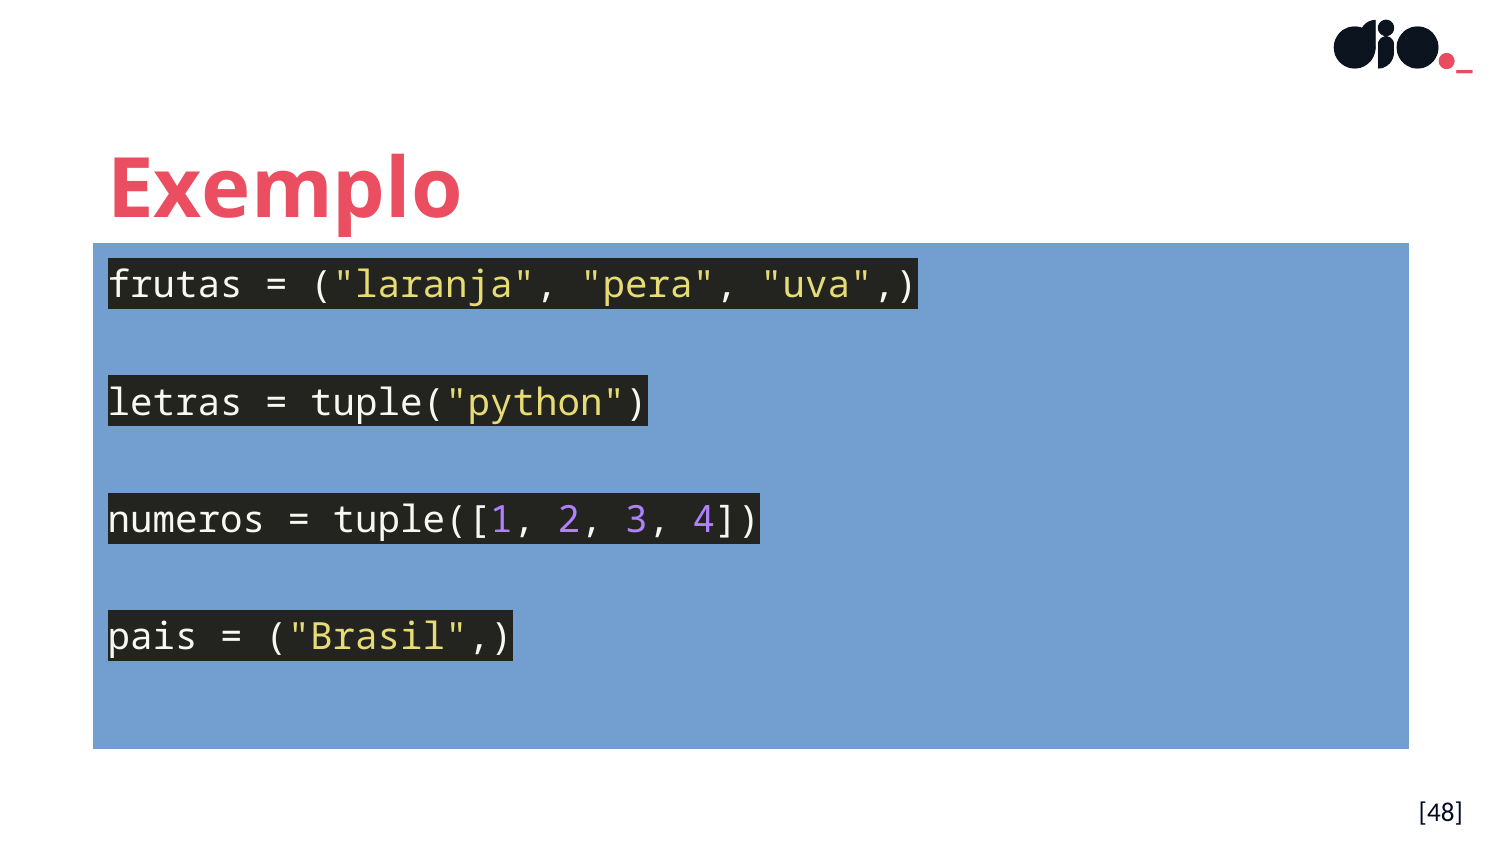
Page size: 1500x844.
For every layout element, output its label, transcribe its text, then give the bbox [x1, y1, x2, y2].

table_header frutas = ("laranja", "pera", "uva",) letras = tuple("python") numeros = tuple([1, 2, 3, 4]) pais = ("Brasil",) [93, 243, 1409, 749]
text_box Exemplo [92, 104, 1408, 243]
text_box [] [1403, 779, 1494, 844]
